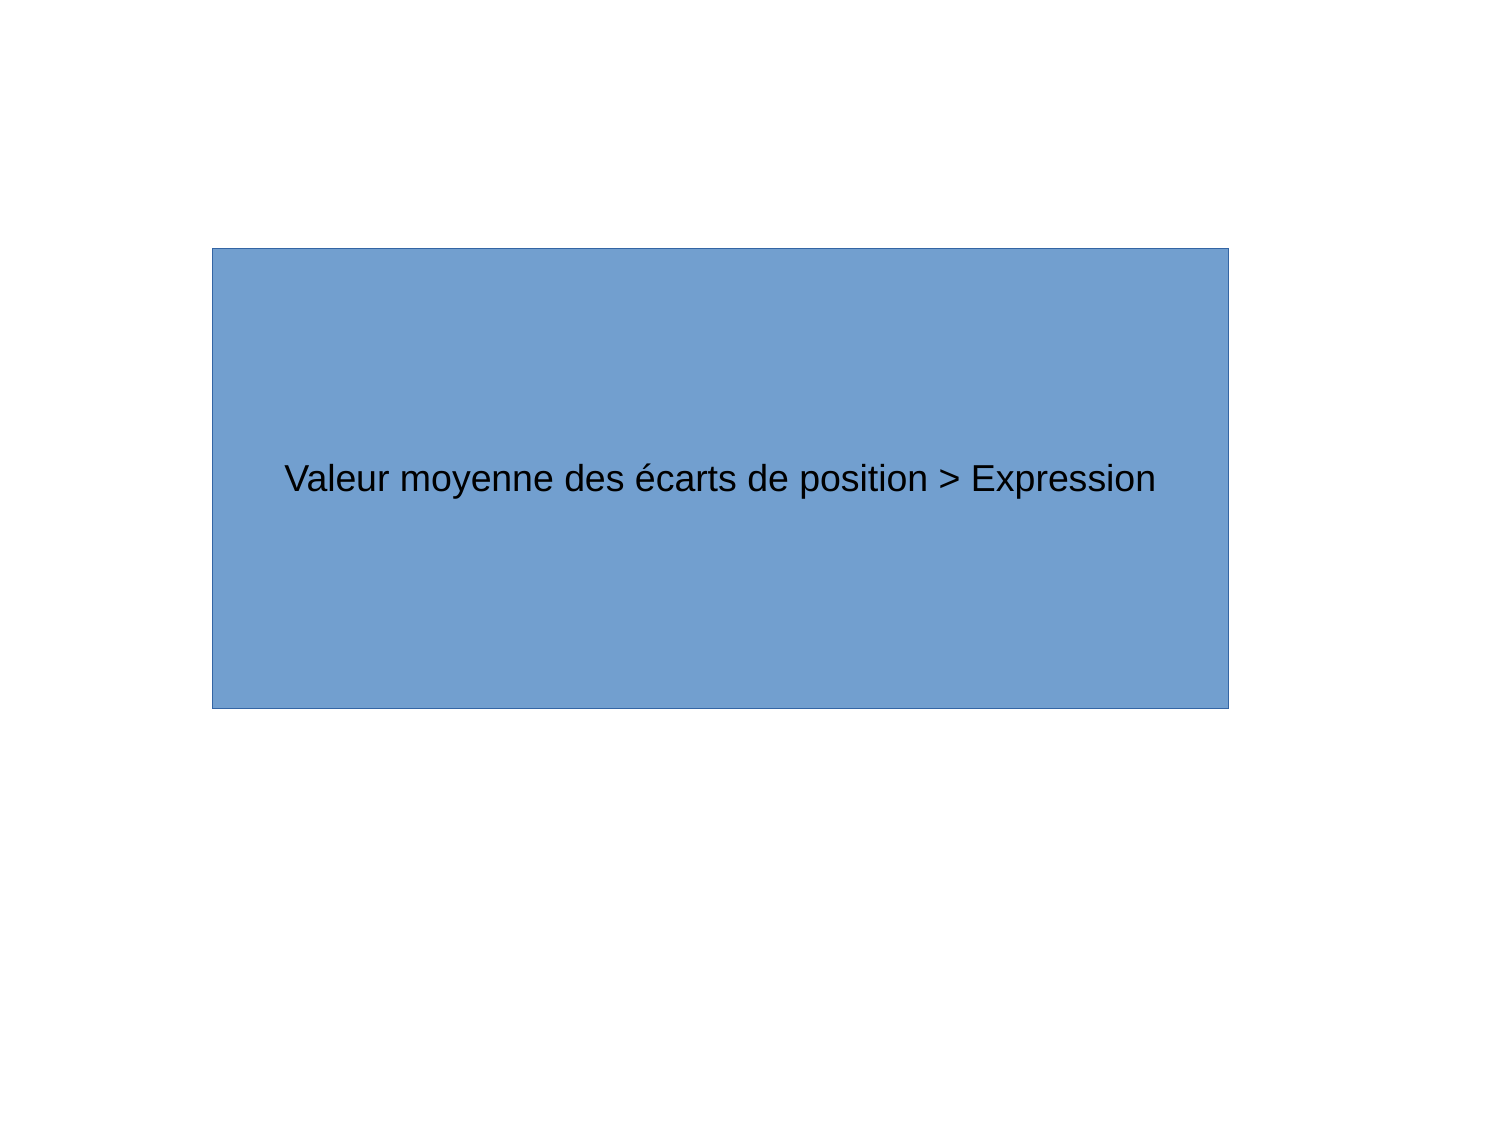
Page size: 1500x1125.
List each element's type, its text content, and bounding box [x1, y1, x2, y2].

text_box Valeur moyenne des écarts de position > Expression [212, 248, 1229, 709]
